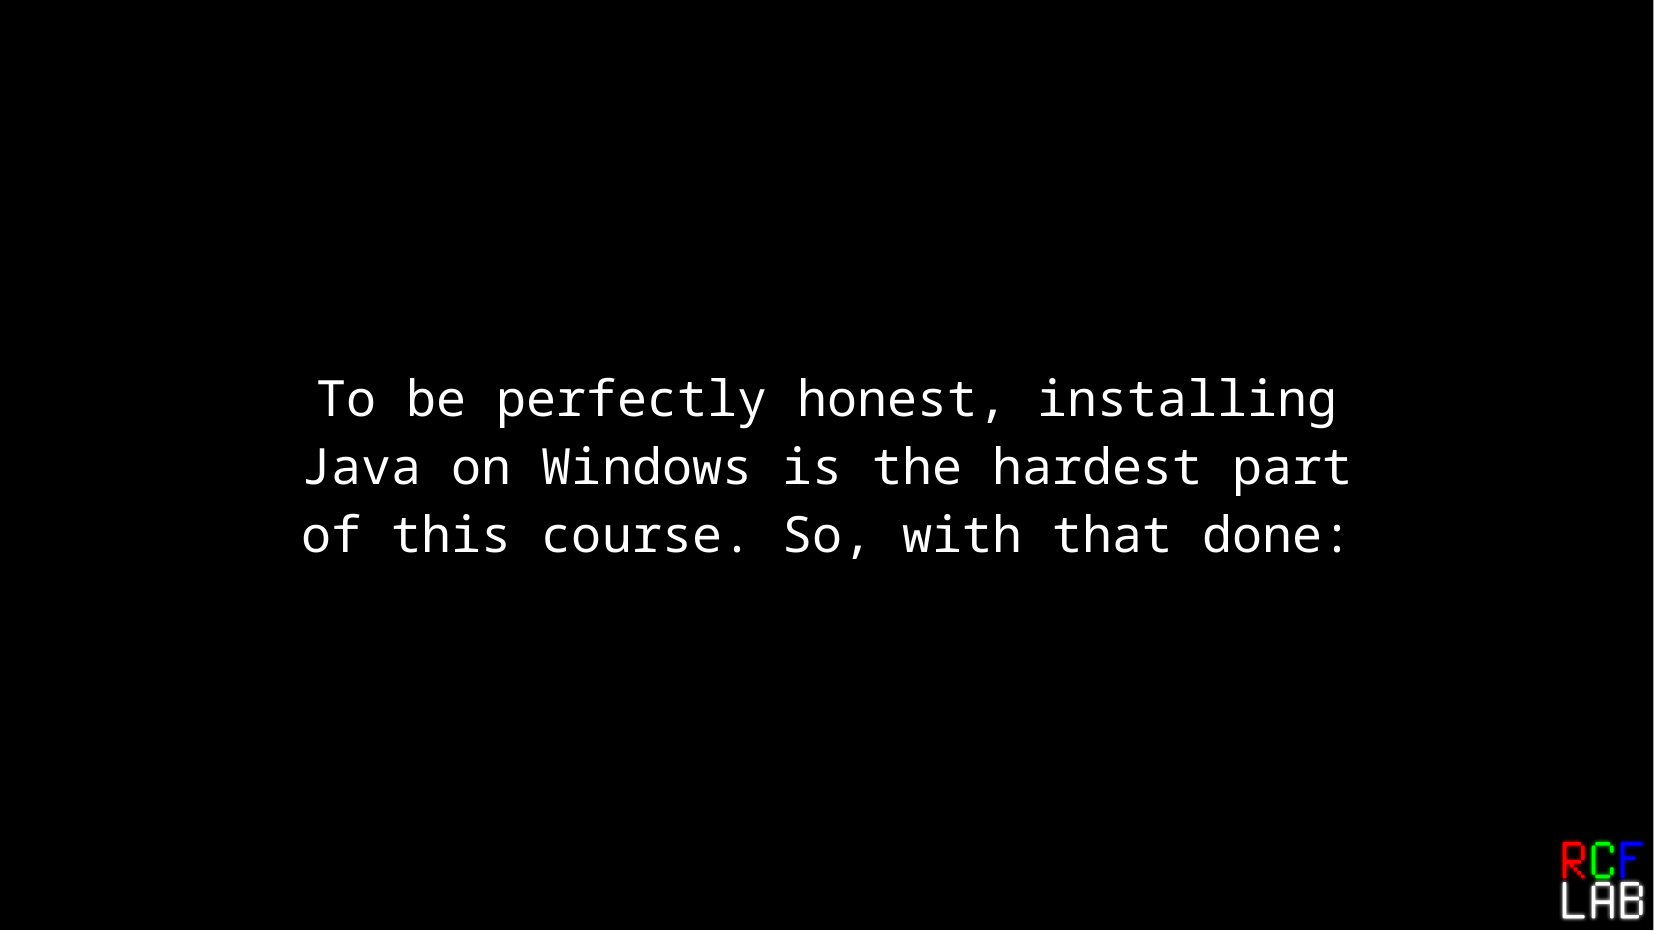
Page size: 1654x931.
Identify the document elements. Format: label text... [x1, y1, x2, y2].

picture [1559, 838, 1646, 922]
list To be perfectly honest, installing Java on Windows is the hardest part of this course. So, with that done: [271, 133, 1382, 797]
